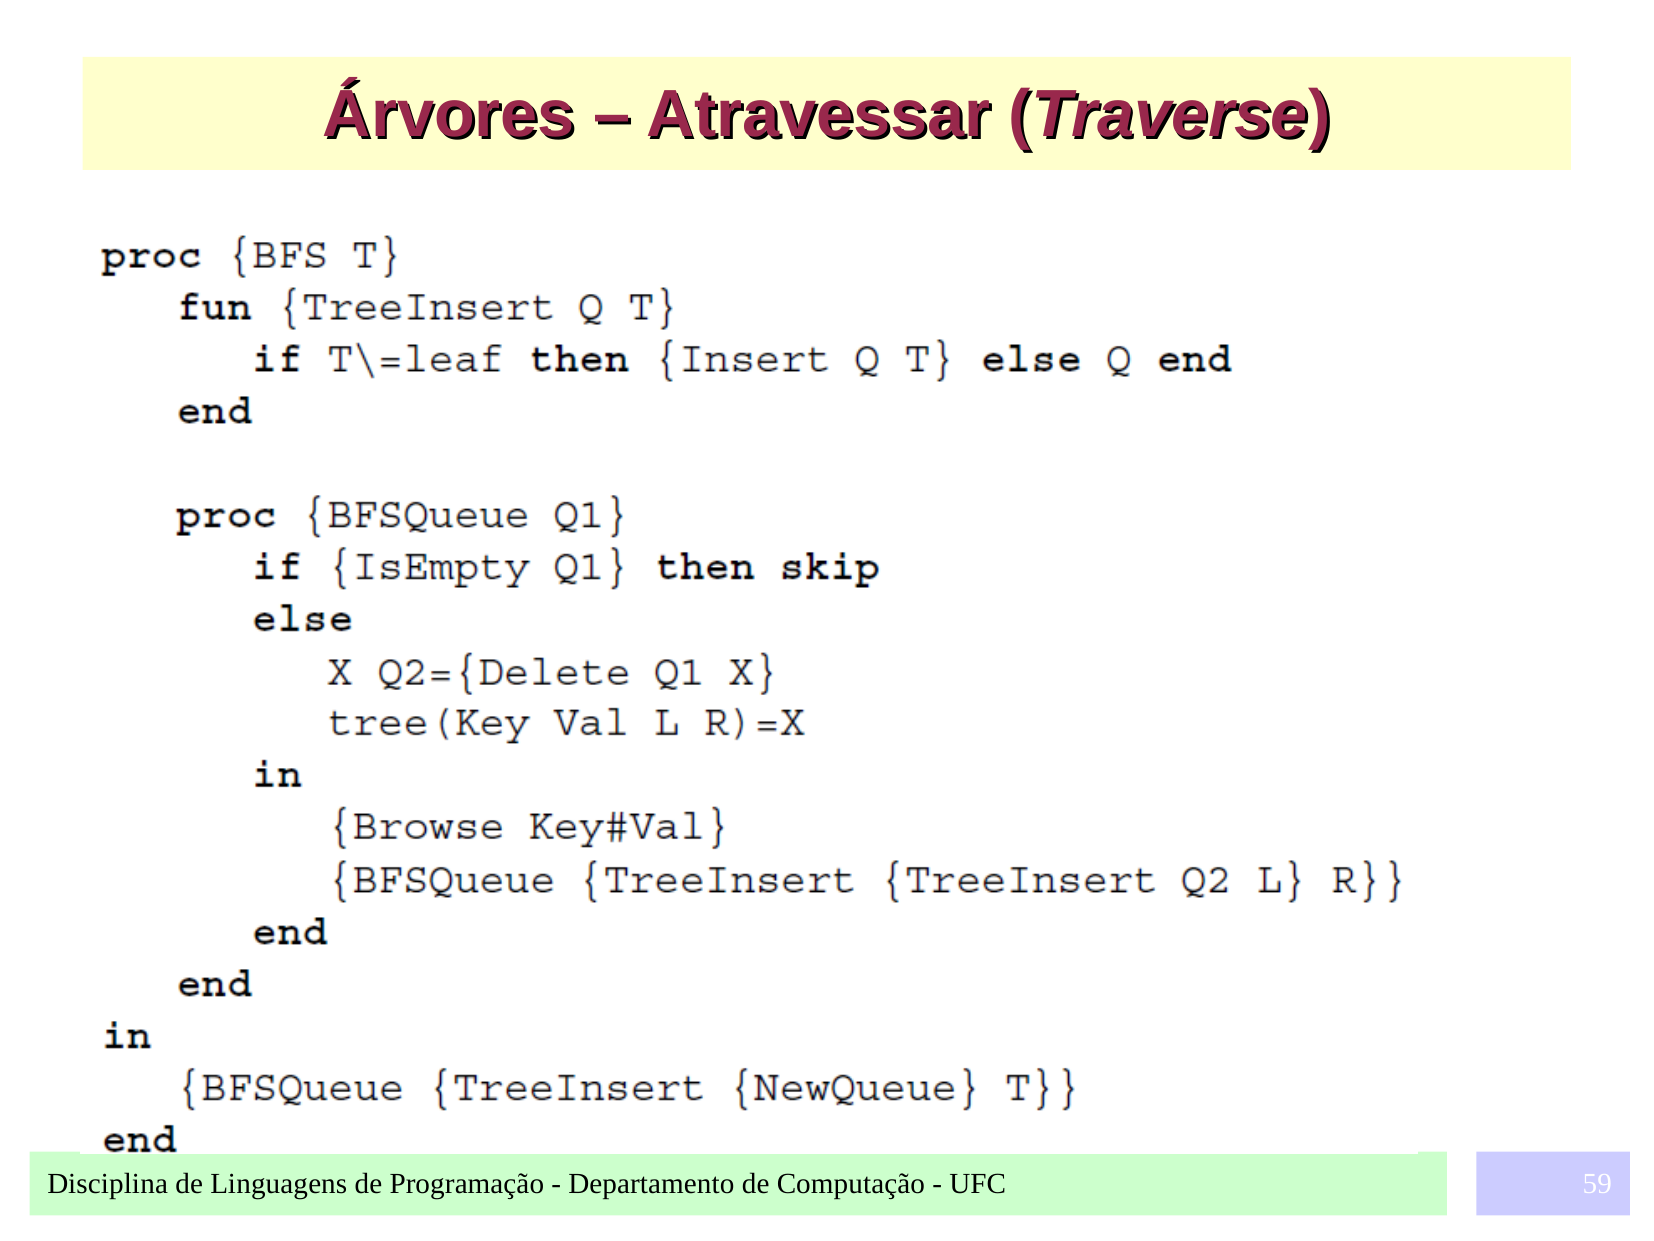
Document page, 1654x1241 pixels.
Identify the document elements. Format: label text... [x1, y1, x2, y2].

picture [80, 231, 1418, 1154]
title Árvores – Atravessar (Traverse) [82, 56, 1571, 170]
